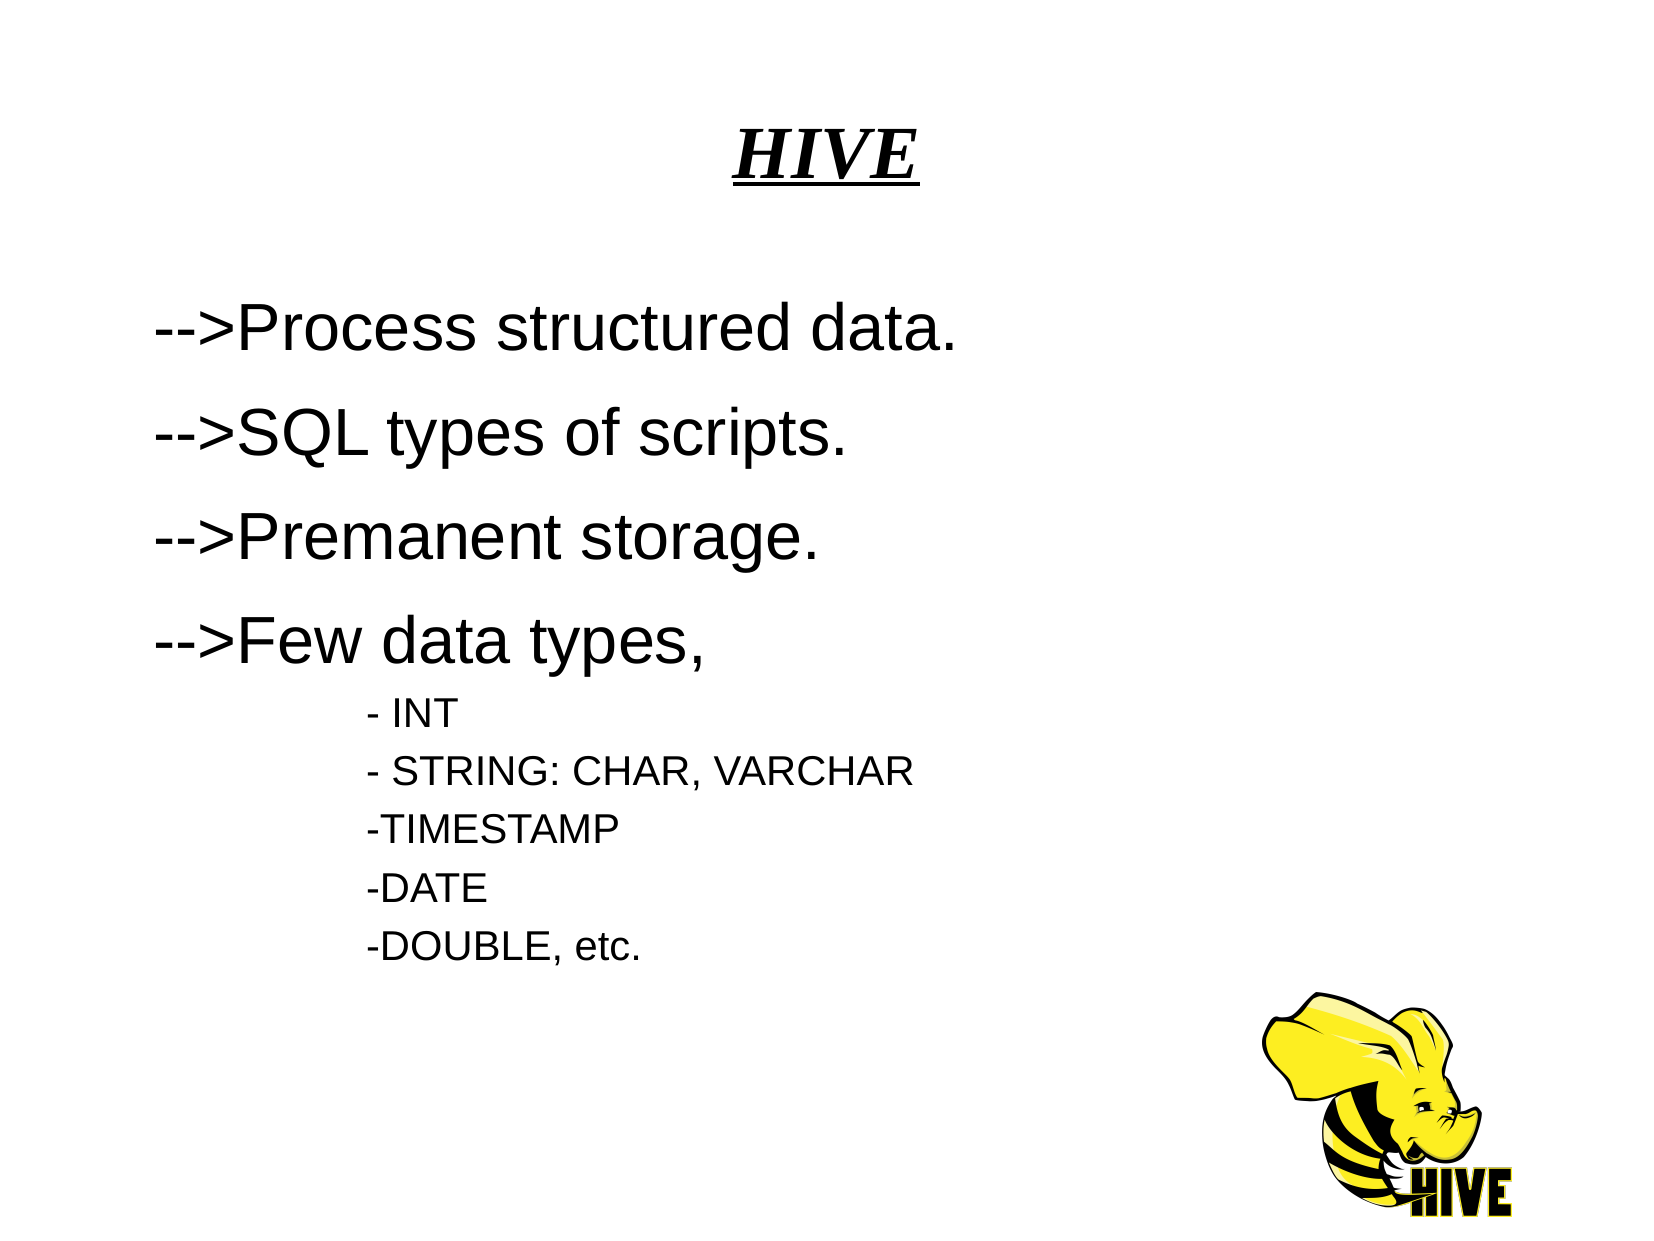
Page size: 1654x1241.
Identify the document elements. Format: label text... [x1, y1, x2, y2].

list -->Process structured data. -->SQL types of scripts. -->Premanent storage. -->Few data types, - INT - STRING: CHAR, VARCHAR -TIMESTAMP -DATE -DOUBLE, etc. [82, 290, 1571, 1010]
title HIVE [82, 49, 1571, 257]
picture [1262, 992, 1512, 1217]
